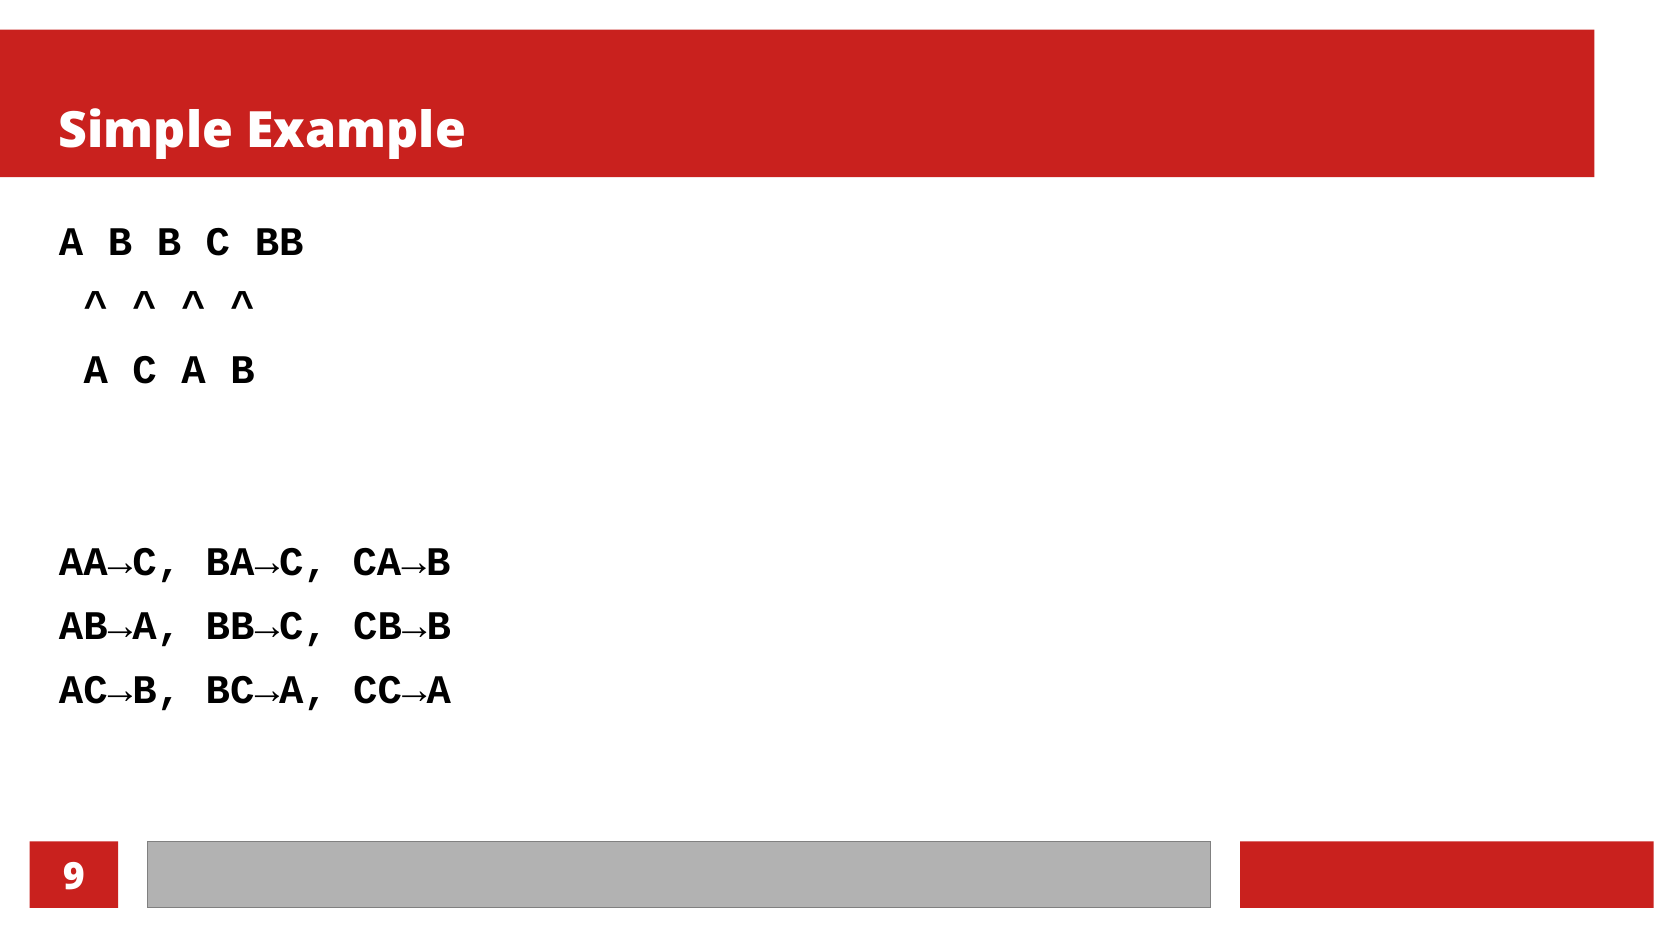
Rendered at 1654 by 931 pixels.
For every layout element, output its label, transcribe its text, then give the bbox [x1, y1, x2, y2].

list A B B C BB ^ ^ ^ ^ A C A B AA→C, BA→C, CA→B AB→A, BB→C, CB→B AC→B, BC→A, CC→A [59, 221, 1565, 798]
title Simple Example [59, 44, 1595, 163]
